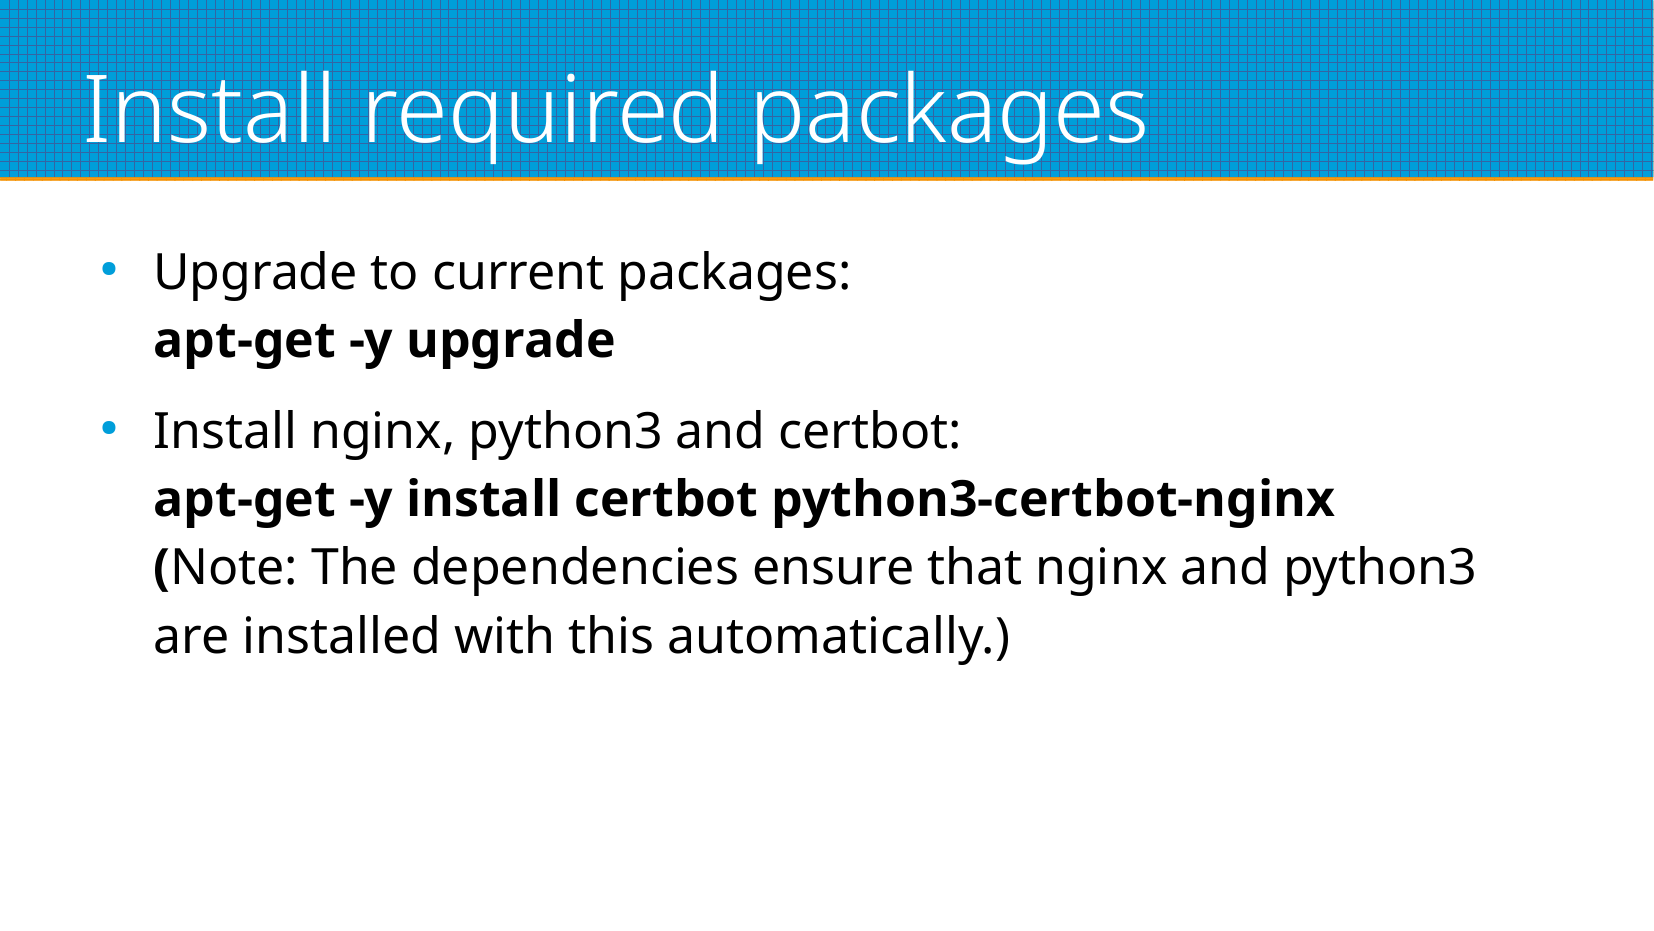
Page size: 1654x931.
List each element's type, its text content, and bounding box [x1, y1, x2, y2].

title Install required packages [82, 14, 1571, 171]
list Upgrade to current packages: apt-get -y upgrade Install nginx, python3 and certbot: apt-get -y install certbot python3-certbot-nginx (Note: The dependencies ensure that nginx and python3 are installed with this automatically.) [82, 236, 1563, 811]
